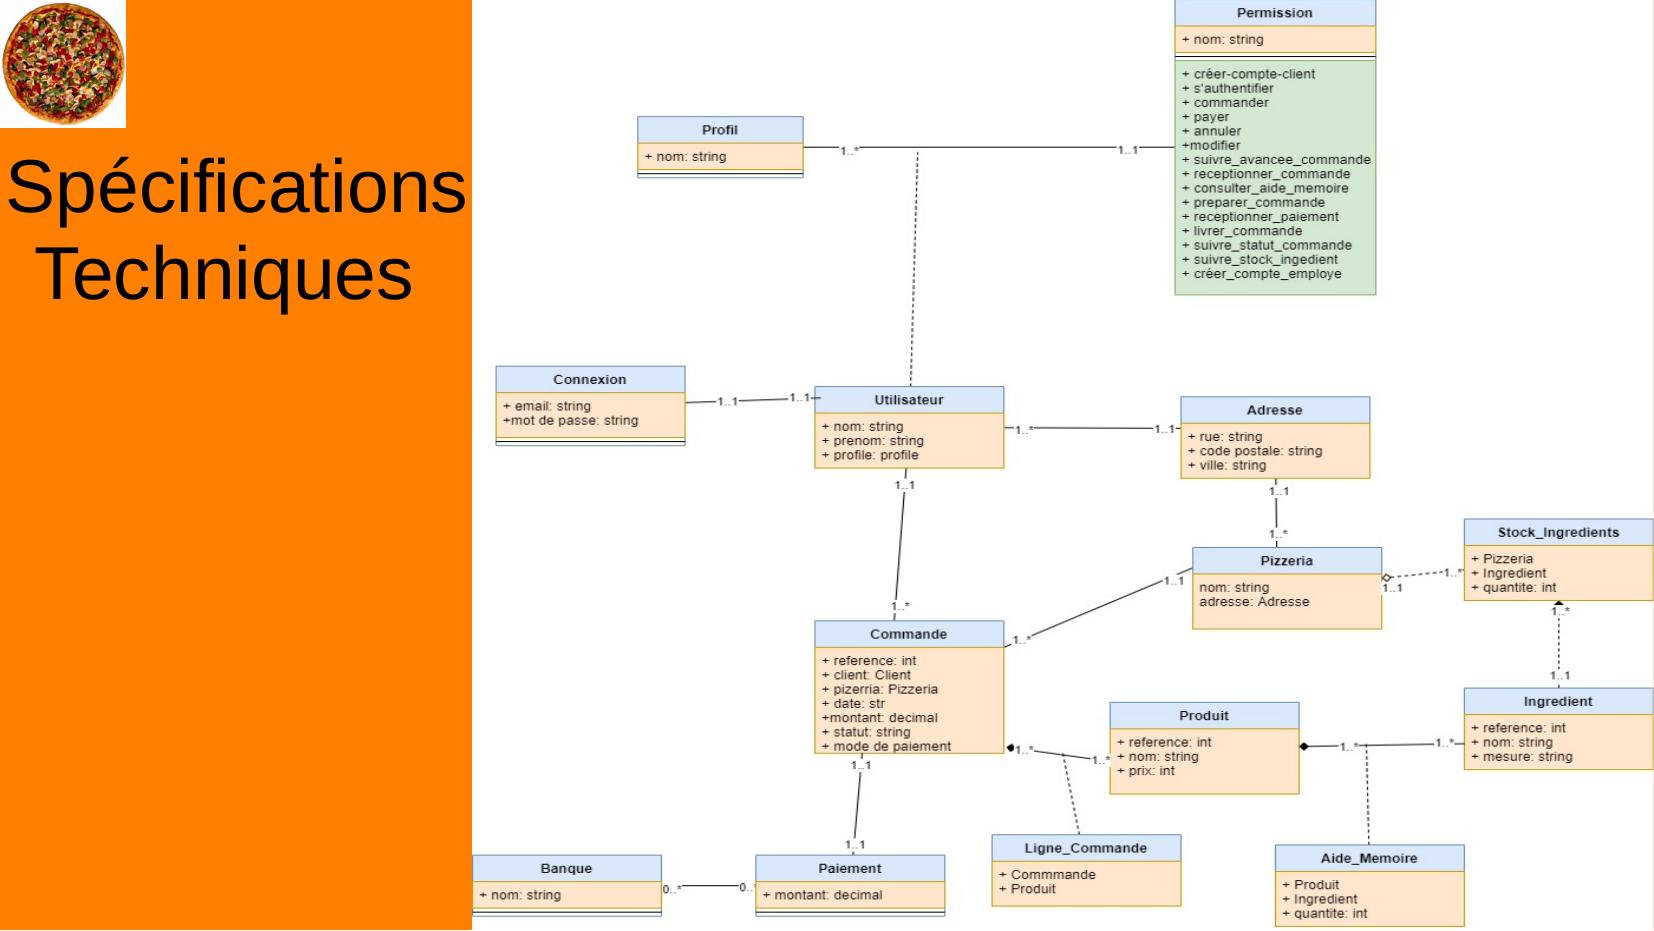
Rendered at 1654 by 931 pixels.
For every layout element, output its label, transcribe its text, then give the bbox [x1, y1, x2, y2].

title Spécifications Techniques [0, 119, 508, 325]
picture [472, 0, 1654, 930]
picture [0, 0, 126, 128]
